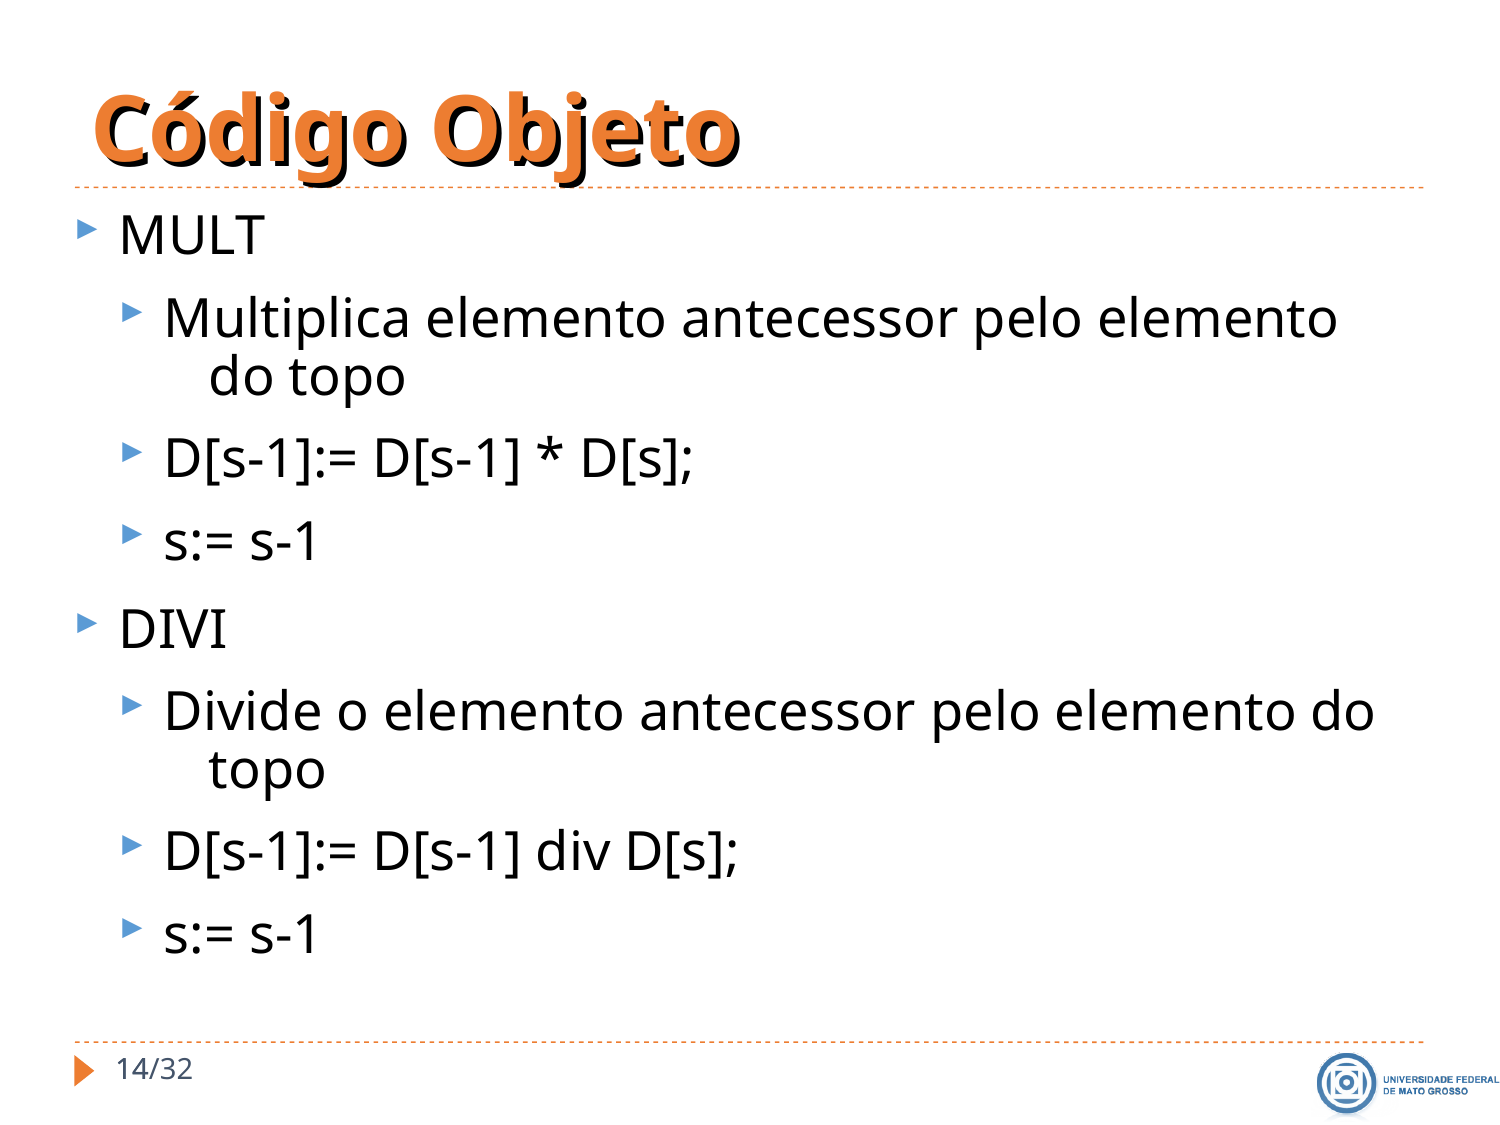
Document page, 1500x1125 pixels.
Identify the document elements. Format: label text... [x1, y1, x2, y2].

picture [1311, 1048, 1500, 1122]
list MULT Multiplica elemento antecessor pelo elemento do topo D[s-1]:= D[s-1] * D[s]; s:= s-1 DIVI Divide o elemento antecessor pelo elemento do topo D[s-1]:= D[s-1] div D[s]; s:= s-1 [59, 200, 1410, 1011]
text_box <número> [100, 1042, 426, 1103]
title Código Objeto [75, 24, 1426, 188]
